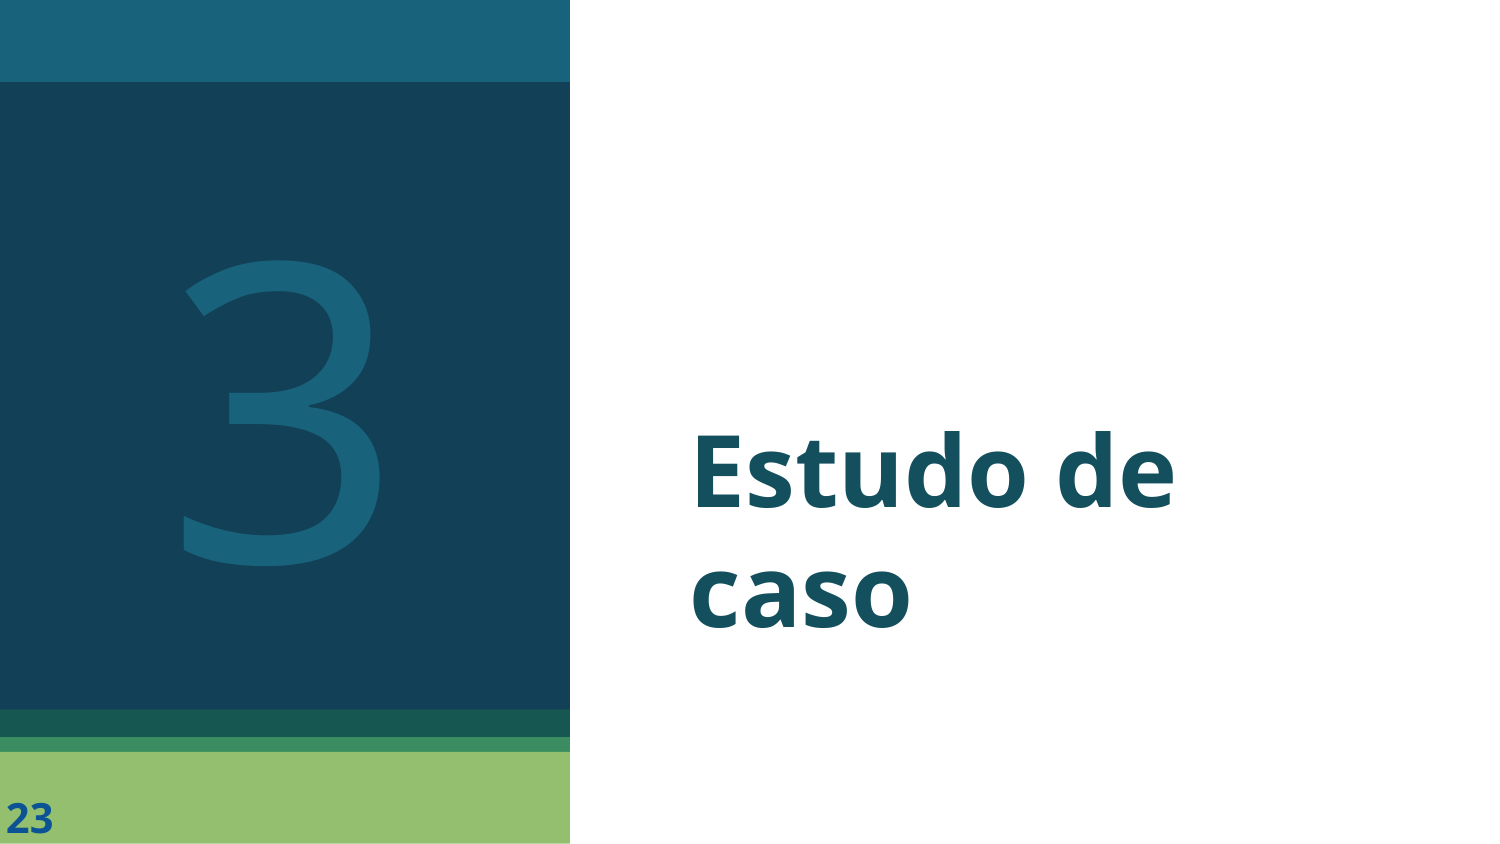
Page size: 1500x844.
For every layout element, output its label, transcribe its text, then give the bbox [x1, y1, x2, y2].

title Estudo de caso [674, 472, 1414, 663]
text_box 3 [0, 82, 570, 709]
slide_number <number> [0, 785, 59, 844]
